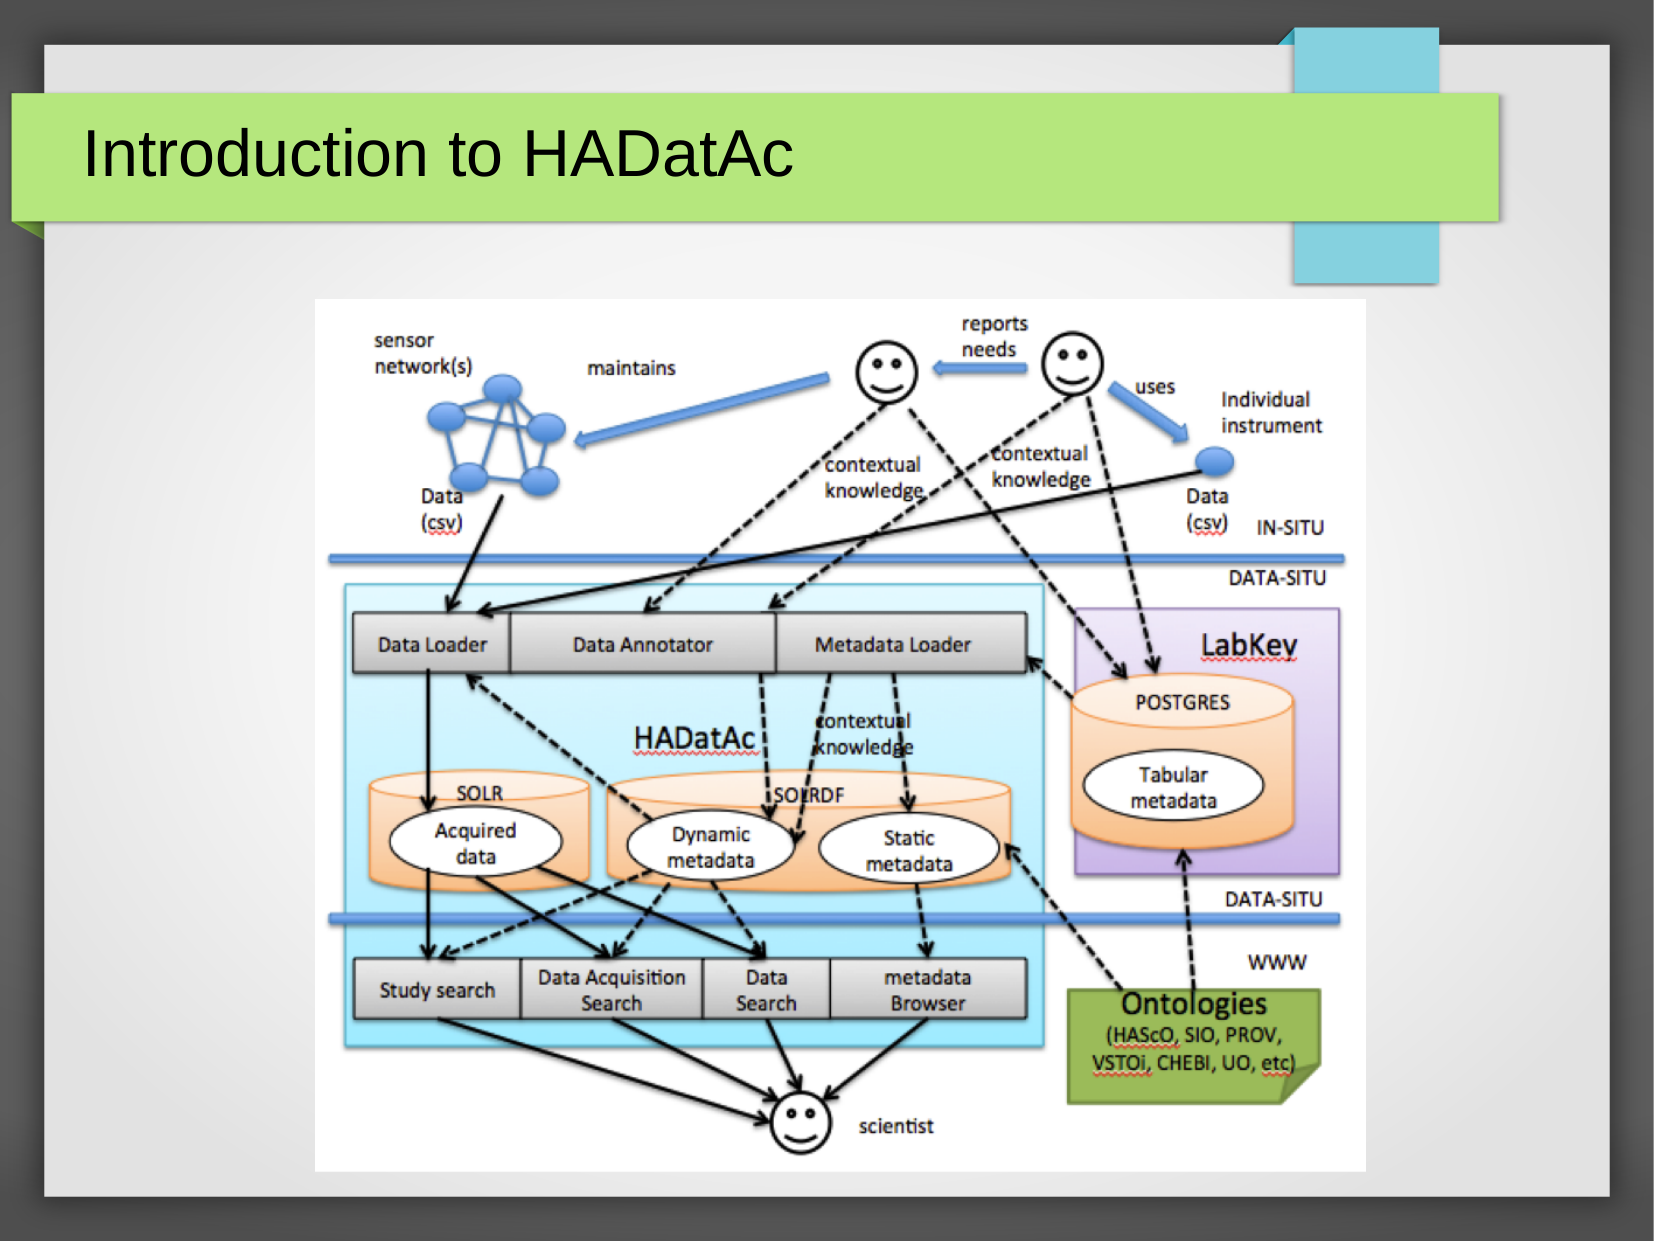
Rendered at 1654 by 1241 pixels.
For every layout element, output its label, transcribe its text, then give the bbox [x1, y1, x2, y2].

title Introduction to HADatAc [82, 94, 1264, 213]
picture [0, 0, 1654, 1241]
